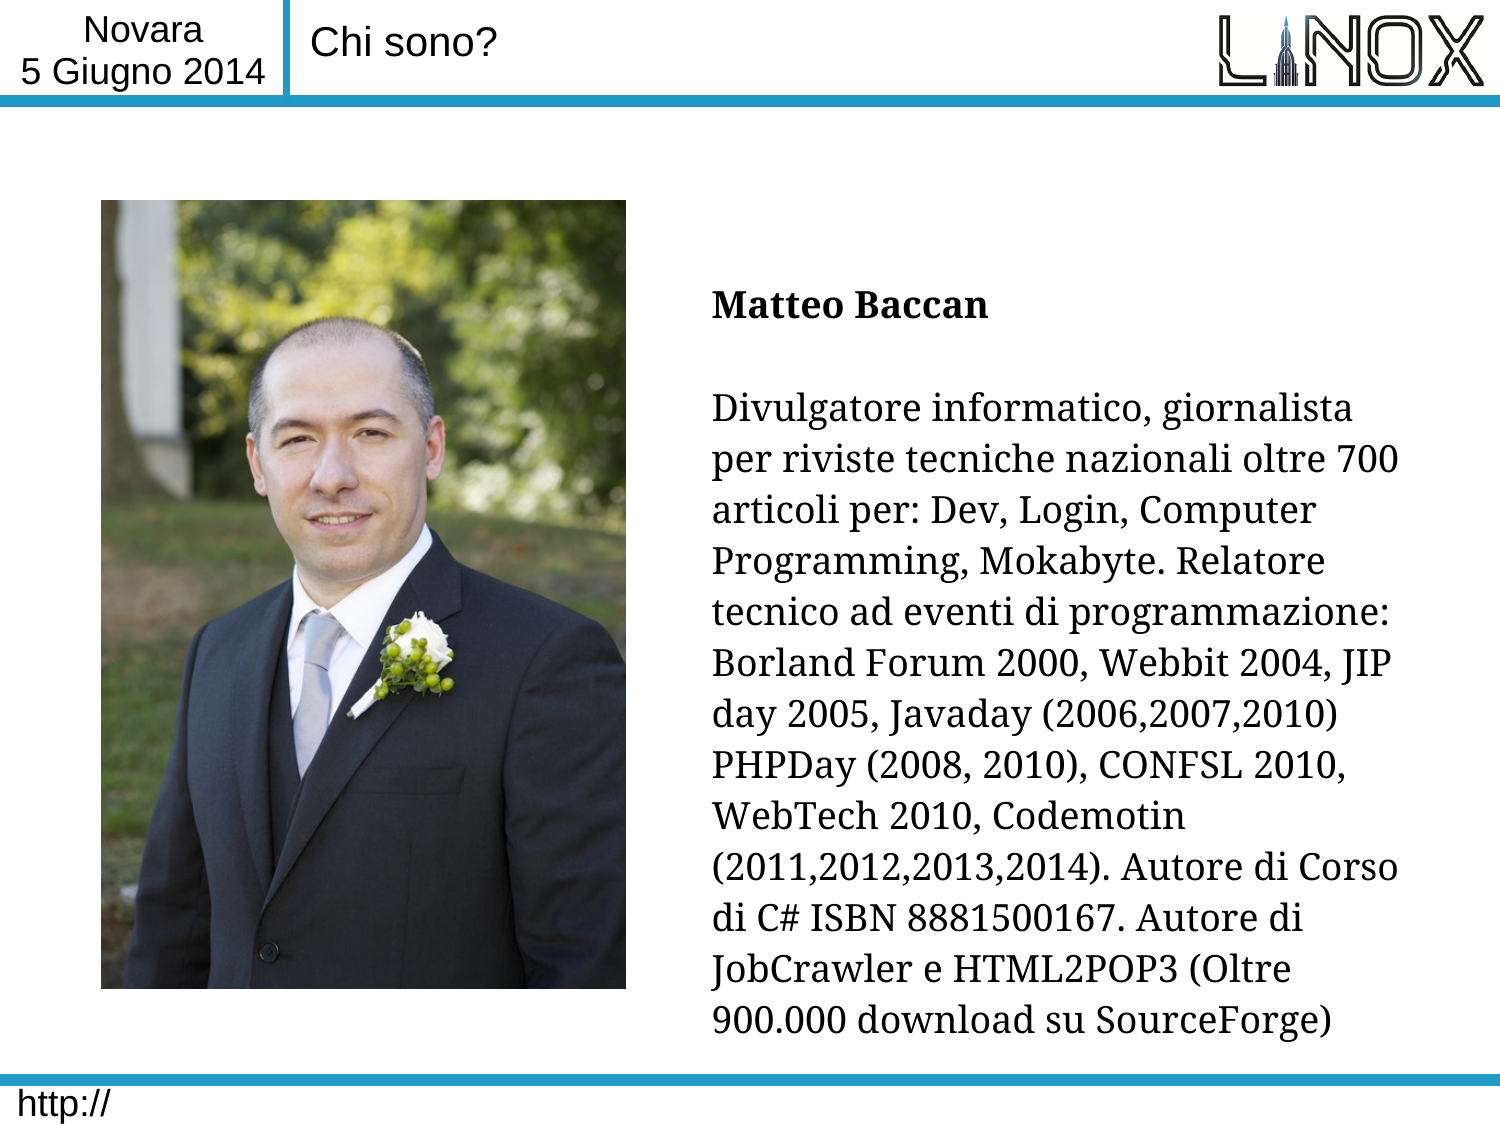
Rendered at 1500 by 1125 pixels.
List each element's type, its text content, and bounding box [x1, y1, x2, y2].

list Chi sono? [295, 11, 907, 87]
picture [101, 200, 626, 989]
text_box Matteo Baccan Divulgatore informatico, giornalista per riviste tecniche nazionali oltre 700 articoli per: Dev, Login, Computer Programming, Mokabyte. Relatore tecnico ad eventi di programmazione: Borland Forum 2000, Webbit 2004, JIP day 2005, Javaday (2006,2007,2010) PHPDay (2008, 2010), CONFSL 2010, WebTech 2010, Codemotin (2011,2012,2013,2014). Autore di Corso di C# ISBN 8881500167. Autore di JobCrawler e HTML2POP3 (Oltre 900.000 download su SourceForge) [696, 271, 1430, 910]
picture [0, 0, 1500, 107]
picture [0, 1074, 1500, 1086]
